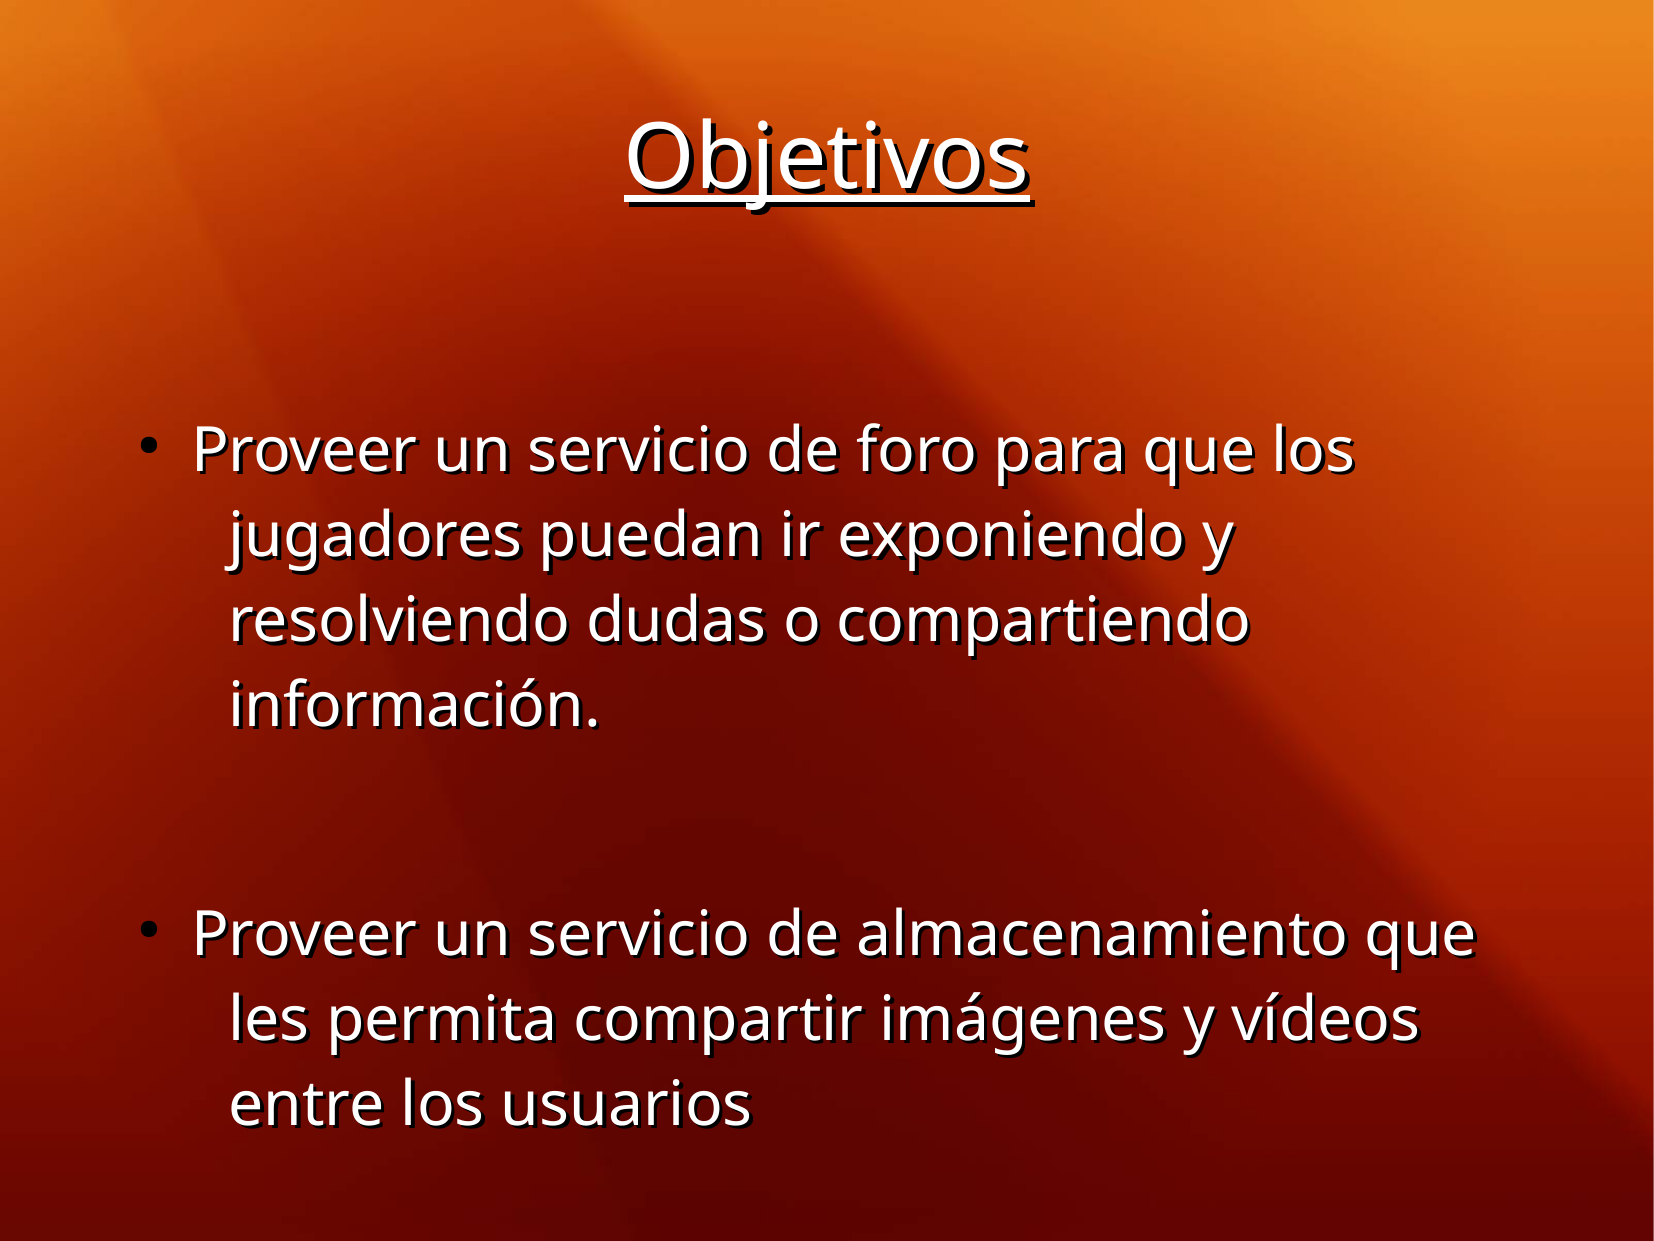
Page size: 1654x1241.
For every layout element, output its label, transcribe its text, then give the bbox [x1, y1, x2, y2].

list Proveer un servicio de foro para que los jugadores puedan ir exponiendo y resolviendo dudas o compartiendo información. Proveer un servicio de almacenamiento que les permita compartir imágenes y vídeos entre los usuarios [82, 290, 1571, 1109]
title Objetivos [82, 49, 1571, 257]
picture [0, 0, 1654, 1241]
